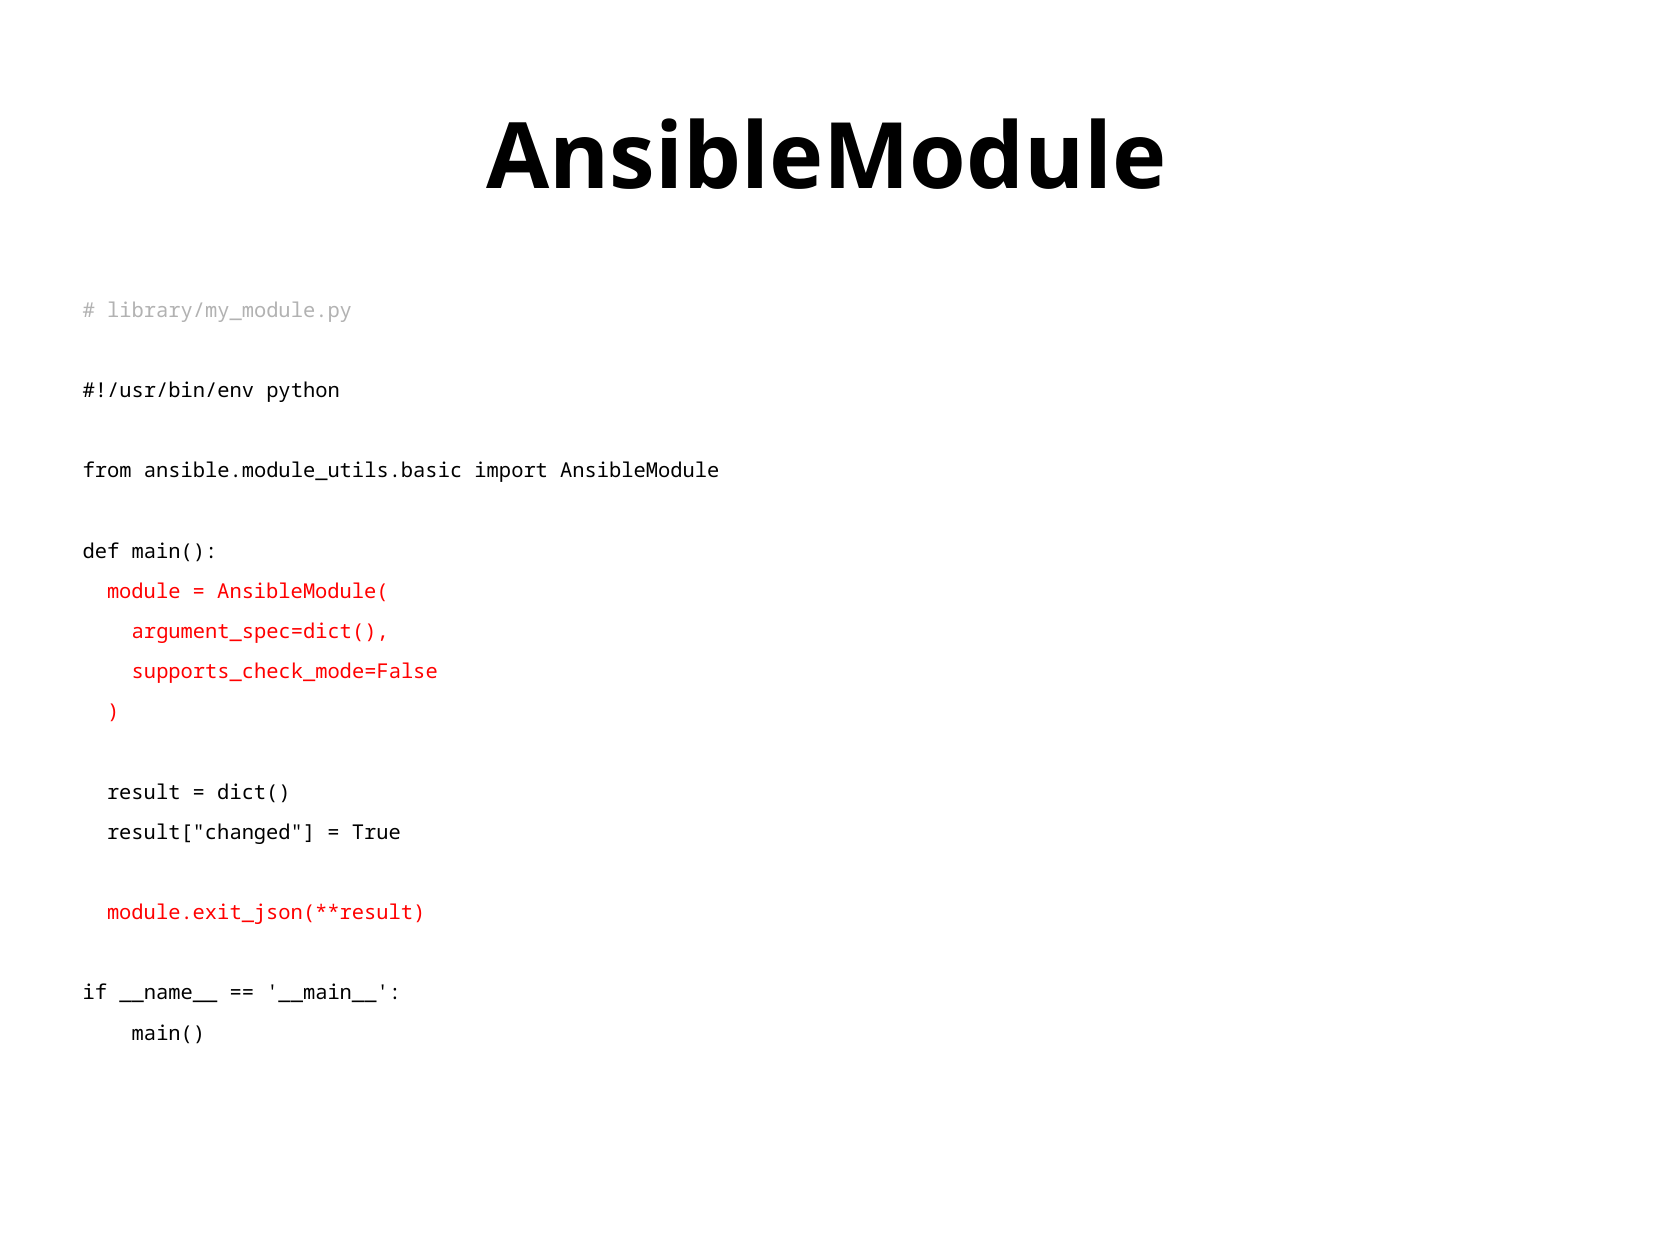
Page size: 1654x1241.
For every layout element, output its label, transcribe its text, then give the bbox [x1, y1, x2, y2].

title AnsibleModule [82, 49, 1571, 257]
list # library/my_module.py #!/usr/bin/env python from ansible.module_utils.basic import AnsibleModule def main(): module = AnsibleModule( argument_spec=dict(), supports_check_mode=False ) result = dict() result["changed"] = True module.exit_json(**result) if __name__ == '__main__': main() [82, 290, 1571, 1052]
